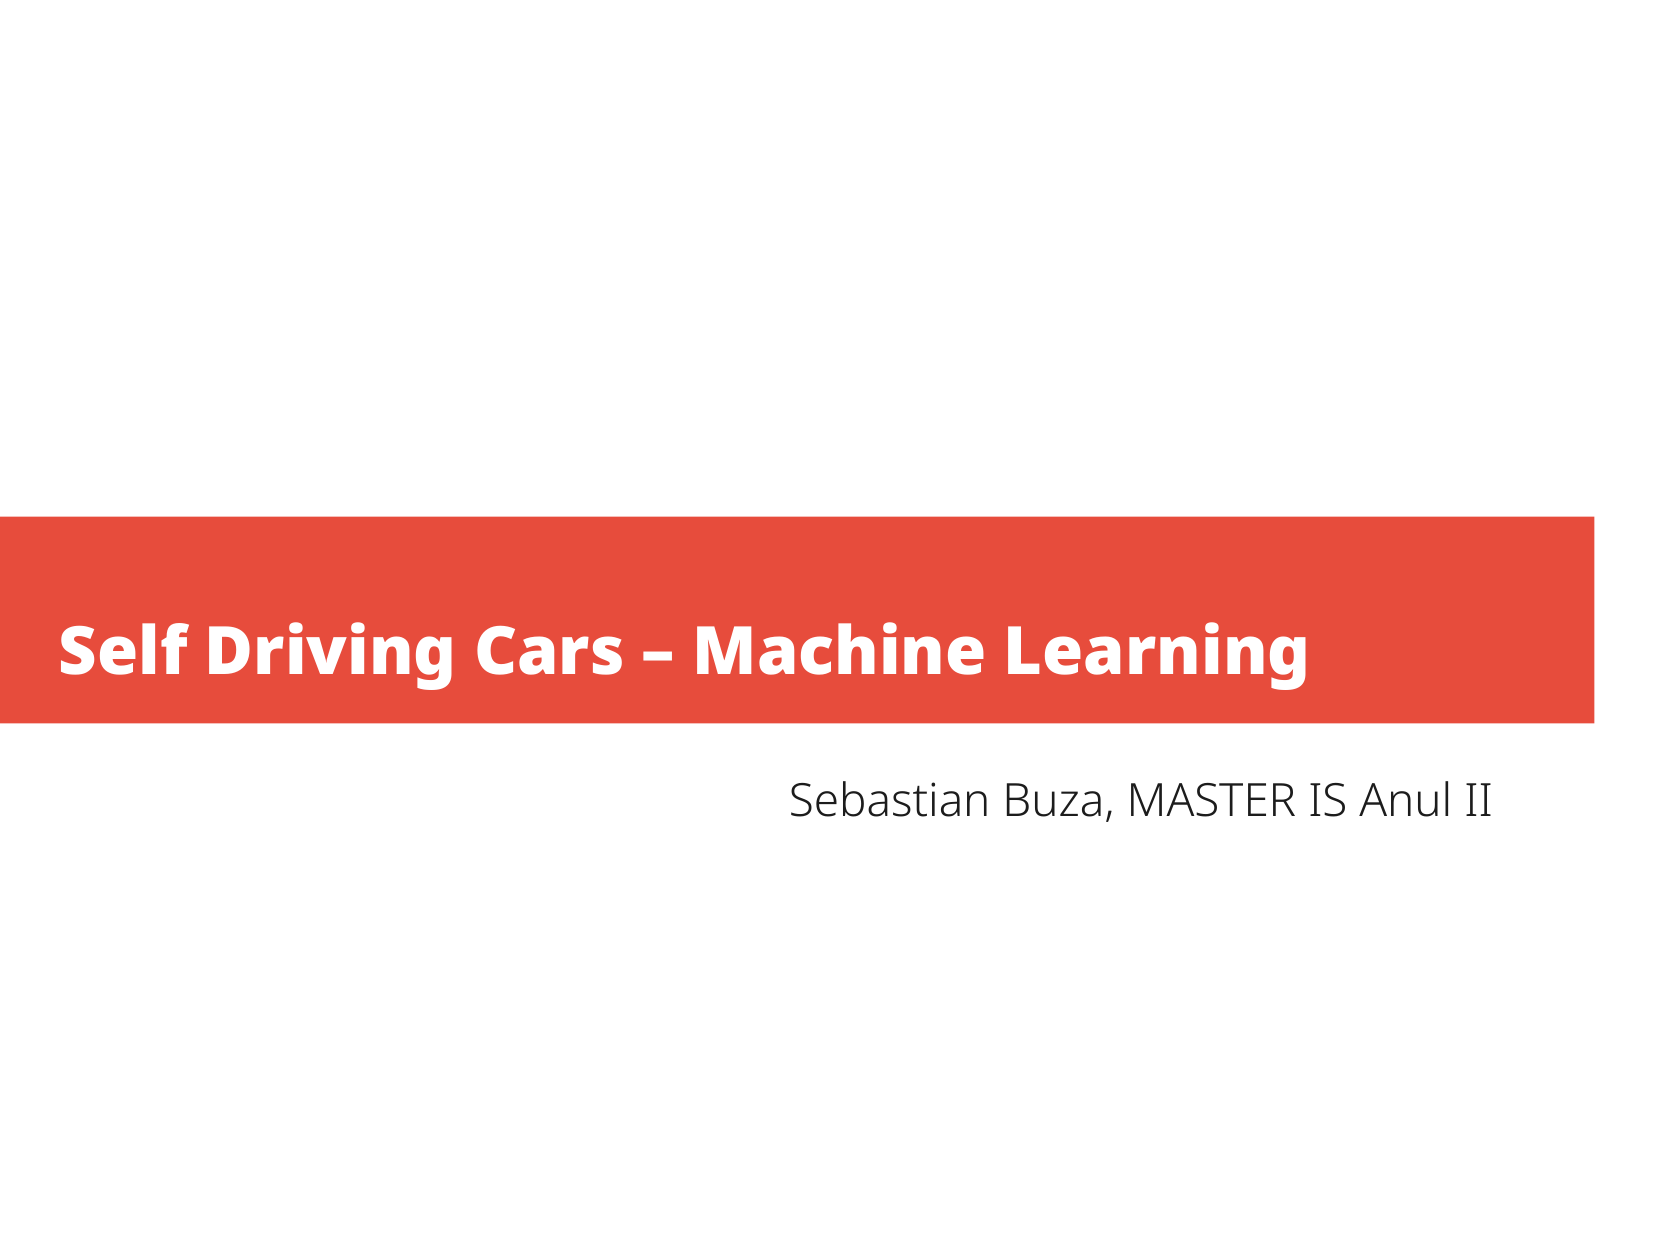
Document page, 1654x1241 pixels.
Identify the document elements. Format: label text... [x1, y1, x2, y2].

subtitle Sebastian Buza, MASTER IS Anul II [88, 767, 1595, 1182]
title Self Driving Cars – Machine Learning [59, 546, 1595, 694]
